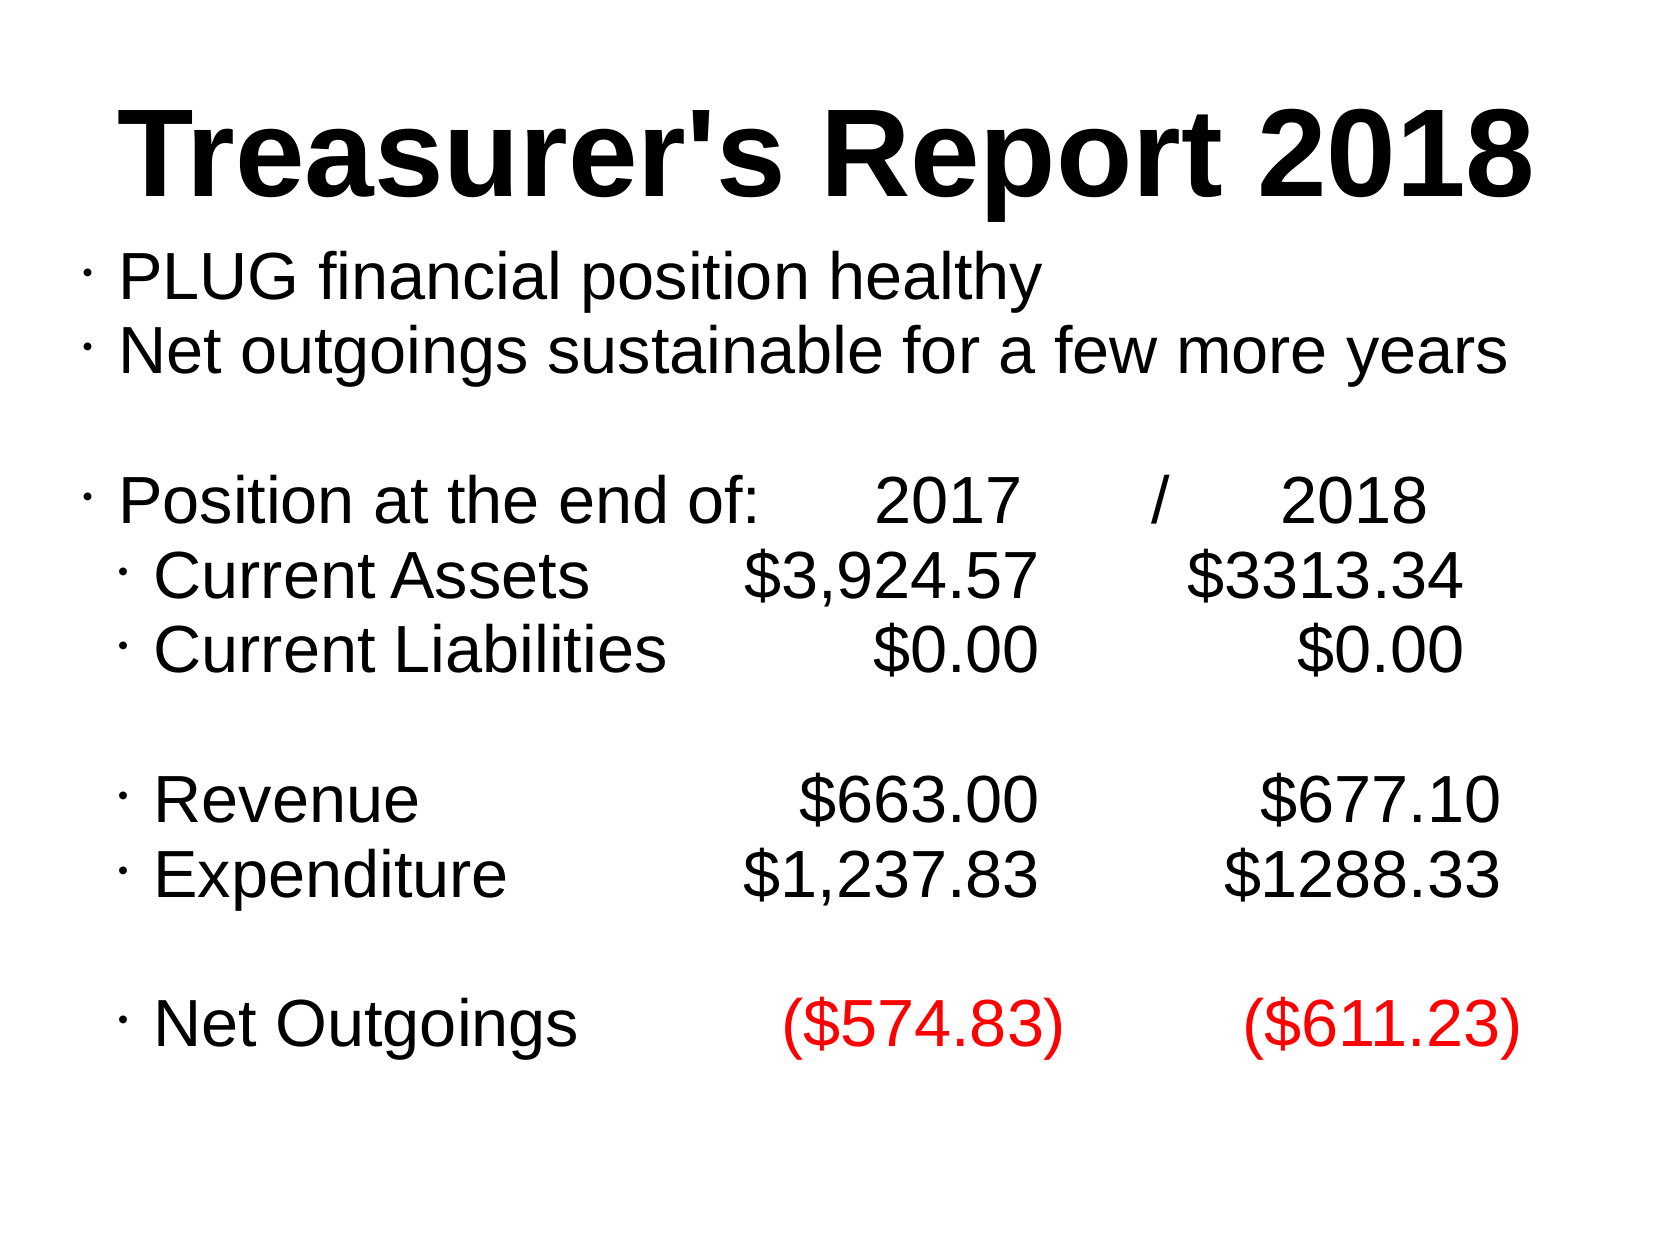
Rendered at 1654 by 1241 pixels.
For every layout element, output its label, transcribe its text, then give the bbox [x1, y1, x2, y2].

subtitle PLUG financial position healthy Net outgoings sustainable for a few more years Position at the end of: 2017 / 2018 Current Assets $3,924.57 $3313.34 Current Liabilities $0.00 $0.00 Revenue $663.00 $677.10 Expenditure $1,237.83 $1288.33 Net Outgoings ($574.83) ($611.23) [82, 238, 1571, 1062]
title Treasurer's Report 2018 [82, 49, 1571, 238]
